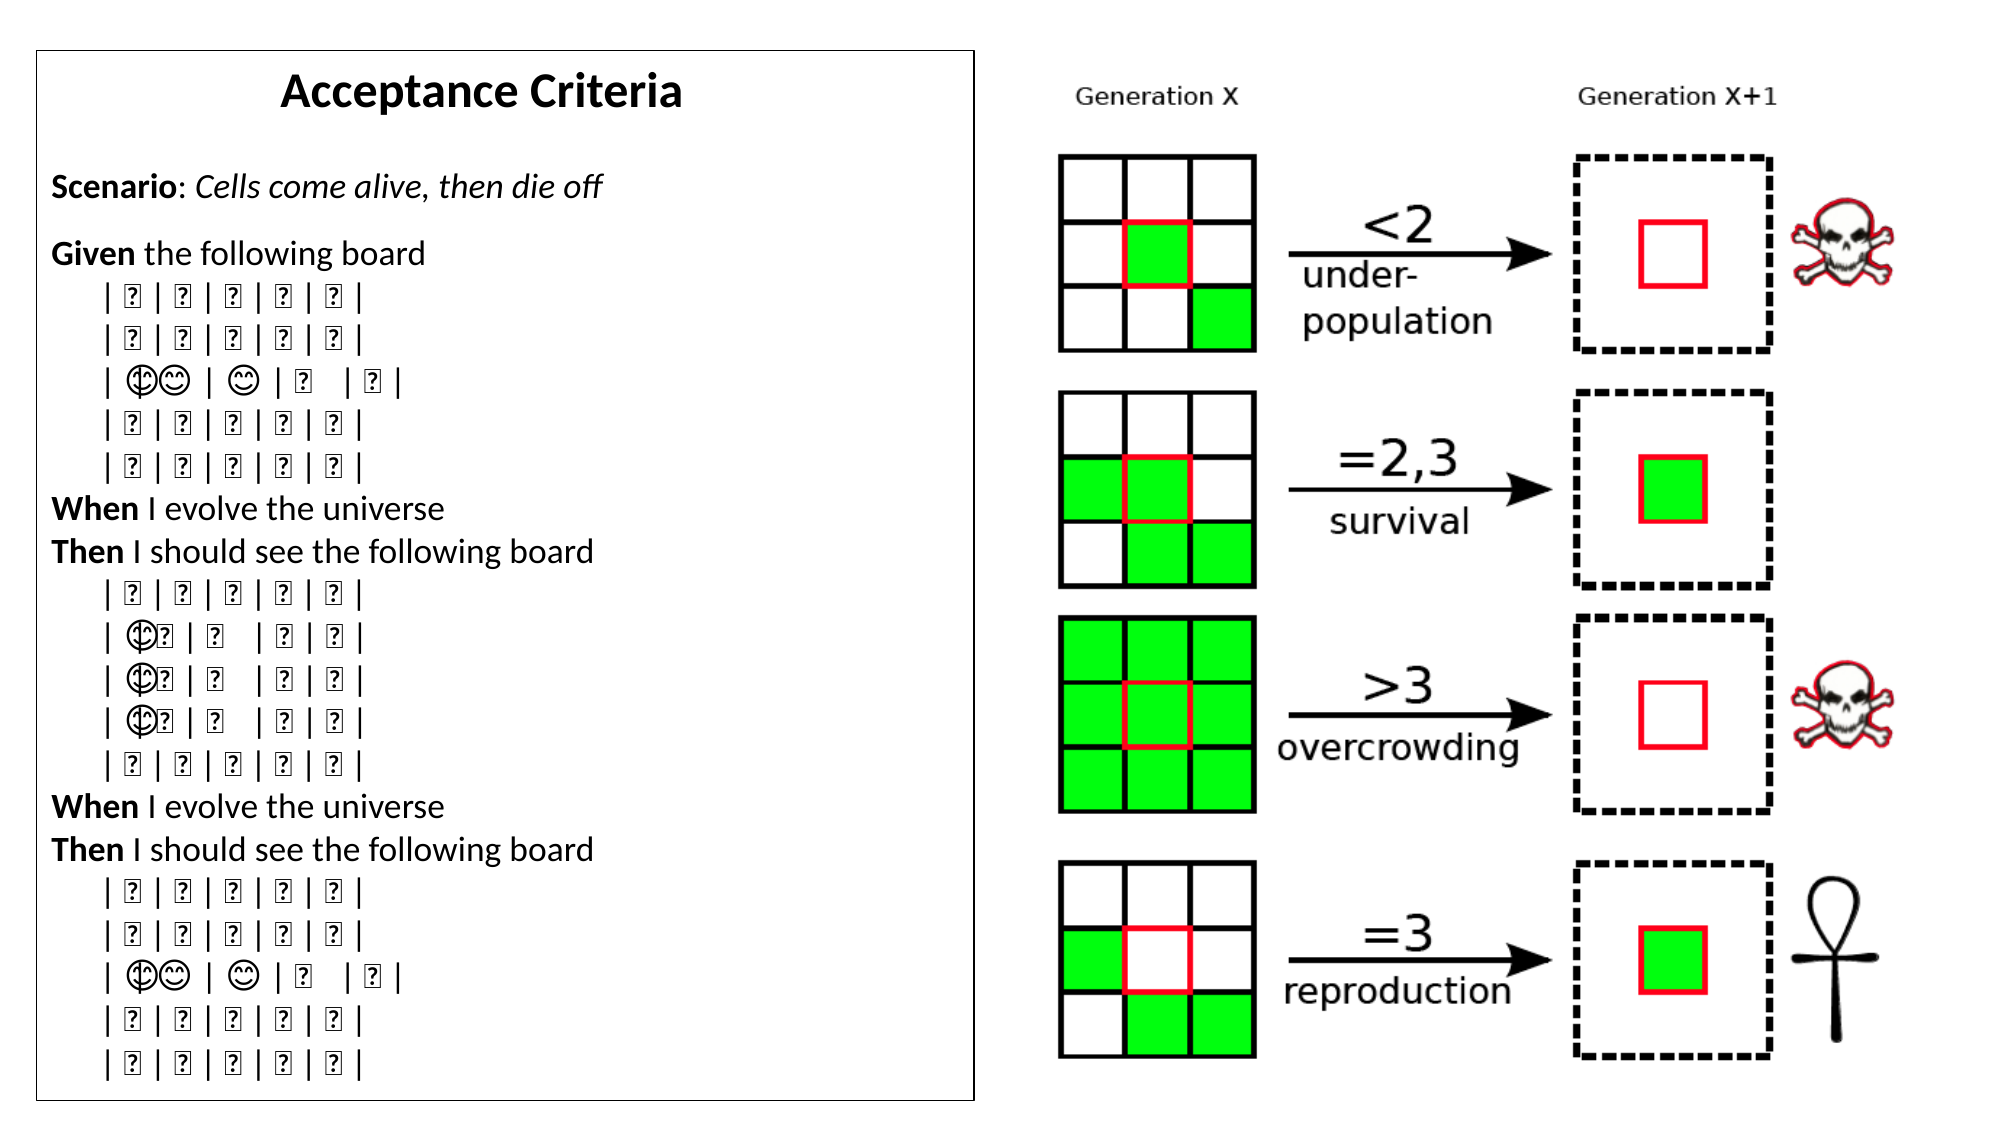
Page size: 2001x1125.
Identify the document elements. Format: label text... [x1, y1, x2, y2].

picture [1025, 47, 1917, 1101]
text_box Acceptance Criteria Scenario: Cells come alive, then die off Given the following board | 💀 | 💀 | 💀 | 💀 | 💀 | | 💀 | 💀 | 💀 | 💀 | 💀 | | 💀 | 😊 | 😊 | 😊 | 💀 | | 💀 | 💀 | 💀 | 💀 | 💀 | | 💀 | 💀 | 💀 | 💀 | 💀 | When I evolve the universe Then I should see the following board | 💀 | 💀 | 💀 | 💀 | 💀 | | 💀 | 💀 | 😊 | 💀 | 💀 | | 💀 | 💀 | 😊 | 💀 | 💀 | | 💀 | 💀 | 😊 | 💀 | 💀 | | 💀 | 💀 | 💀 | 💀 | 💀 | When I evolve the universe Then I should see the following board | 💀 | 💀 | 💀 | 💀 | 💀 | | 💀 | 💀 | 💀 | 💀 | 💀 | | 💀 | 😊 | 😊 | 😊 | 💀 | | 💀 | 💀 | 💀 | 💀 | 💀 | | 💀 | 💀 | 💀 | 💀 | 💀 | [36, 50, 975, 1101]
